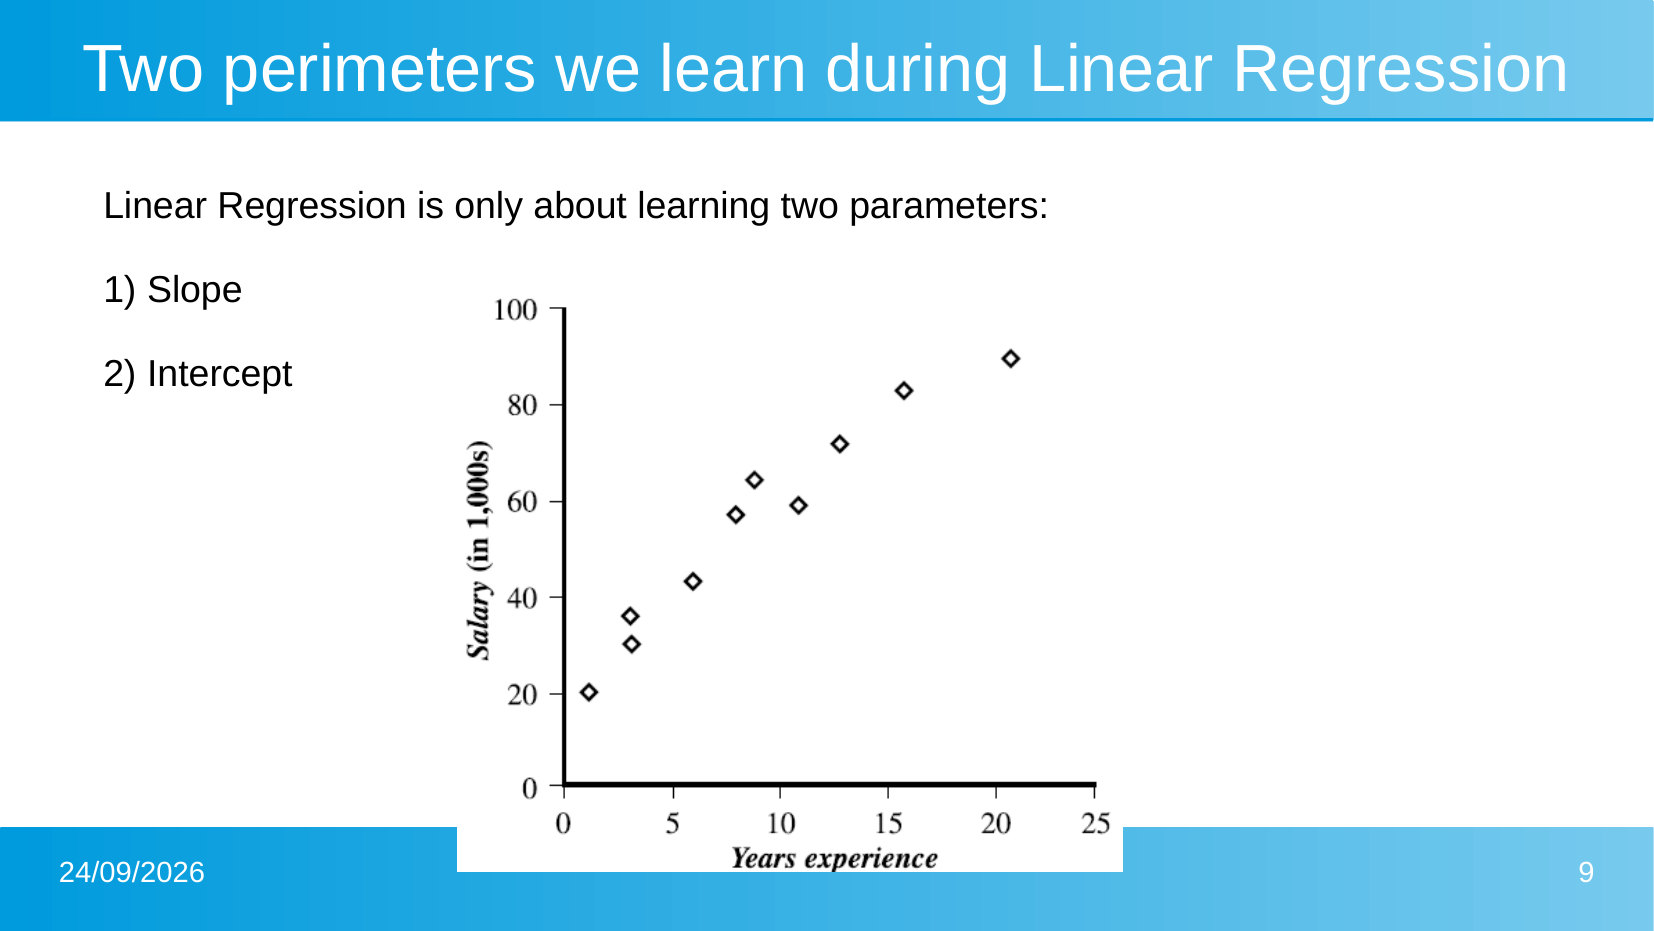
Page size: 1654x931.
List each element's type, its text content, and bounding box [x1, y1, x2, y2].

picture [457, 295, 1123, 872]
text_box Linear Regression is only about learning two parameters: 1) Slope 2) Intercept [88, 177, 1300, 402]
title Two perimeters we learn during Linear Regression [59, 29, 1595, 108]
